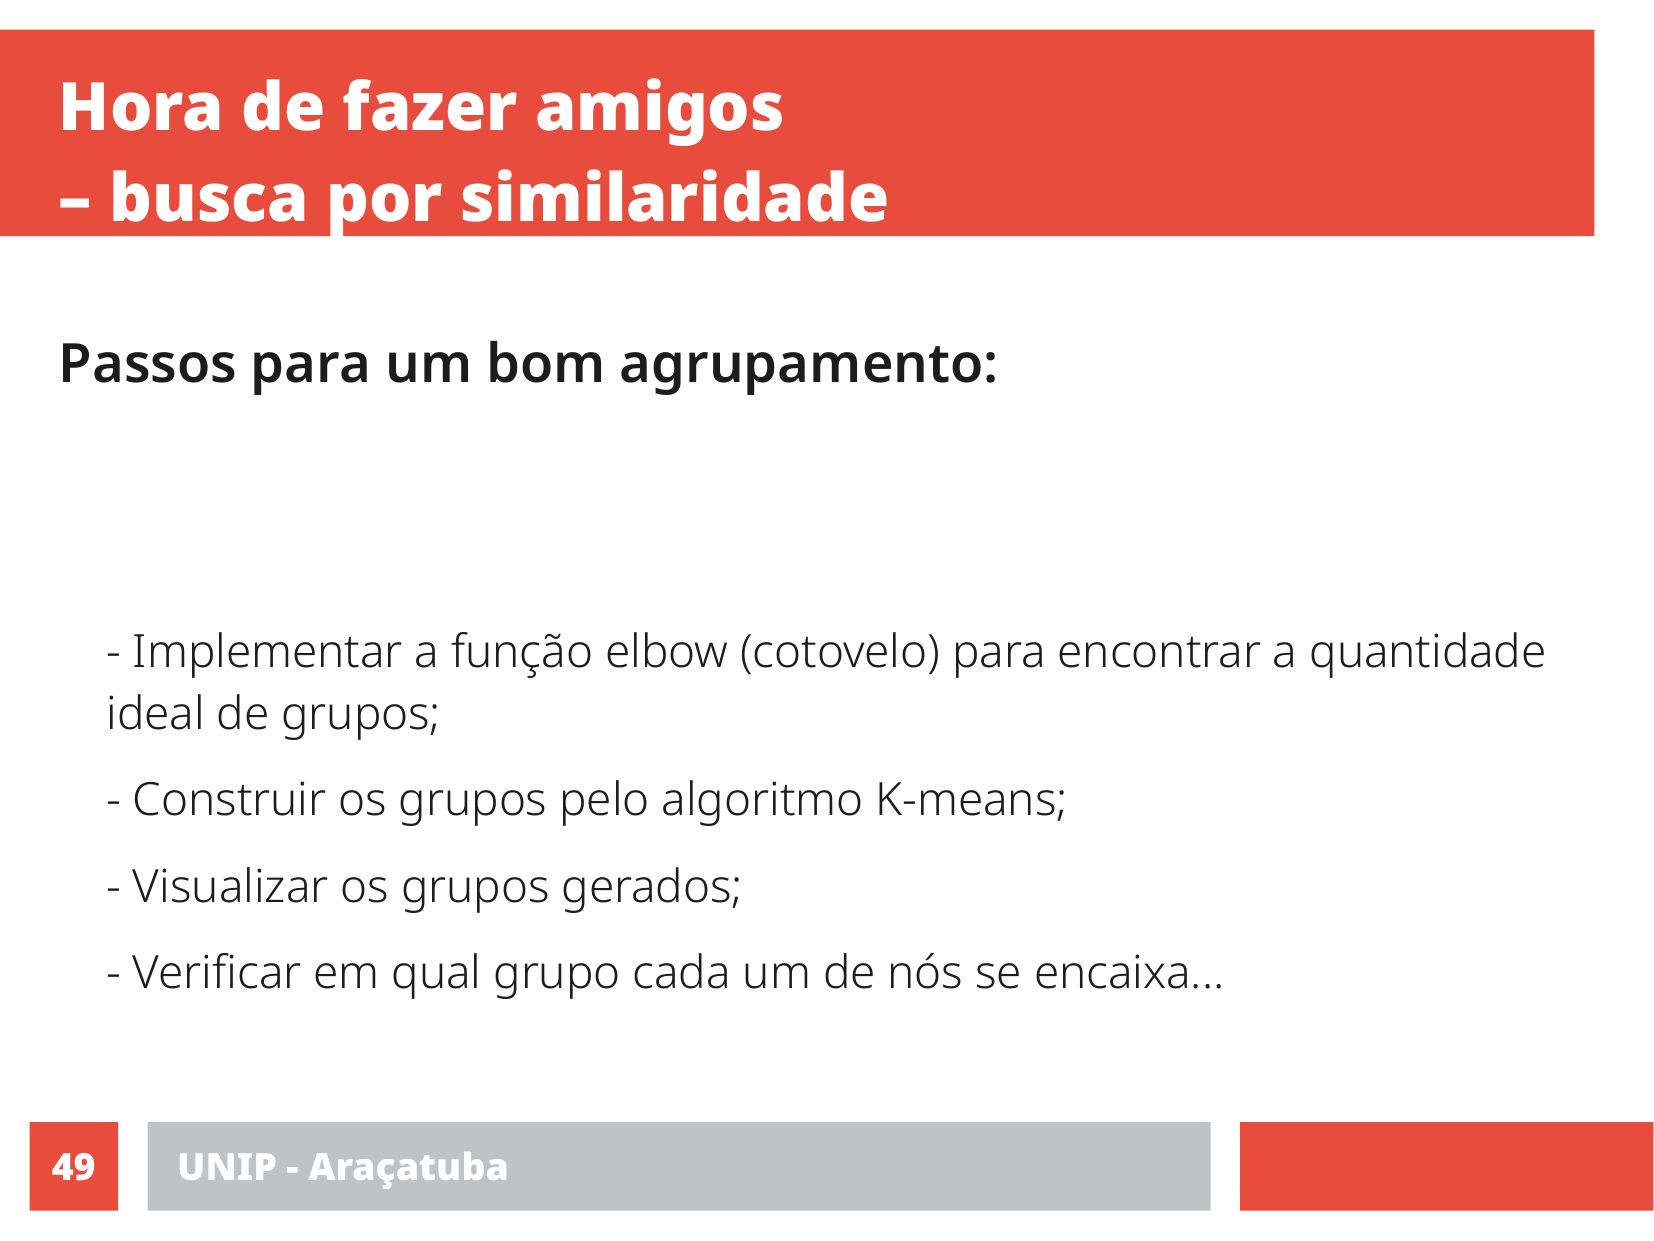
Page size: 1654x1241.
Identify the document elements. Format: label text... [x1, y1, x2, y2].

title Hora de fazer amigos – busca por similaridade [59, 59, 1595, 207]
list Passos para um bom agrupamento: - Implementar a função elbow (cotovelo) para encontrar a quantidade ideal de grupos; - Construir os grupos pelo algoritmo K-means; - Visualizar os grupos gerados; - Verificar em qual grupo cada um de nós se encaixa... [59, 324, 1565, 1093]
